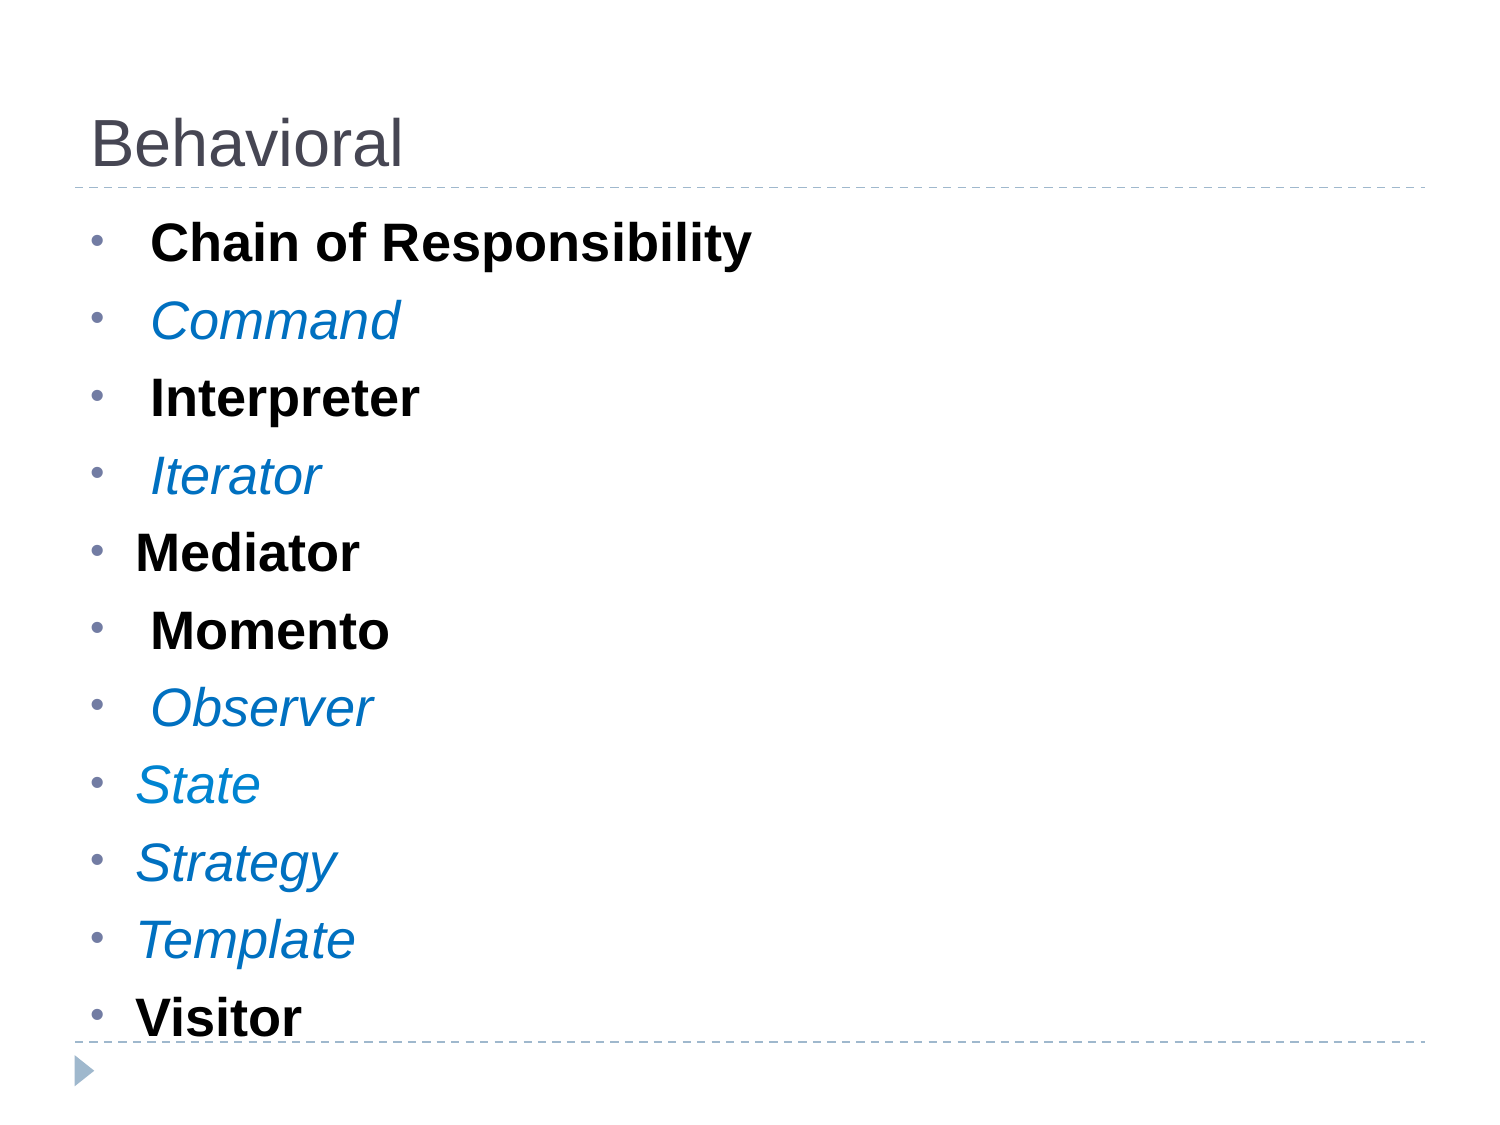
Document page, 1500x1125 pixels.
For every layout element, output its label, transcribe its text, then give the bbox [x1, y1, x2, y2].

title Behavioral [75, 24, 1425, 188]
list Chain of Responsibility Command Interpreter Iterator Mediator Momento Observer State Strategy Template Visitor [75, 200, 1425, 1010]
